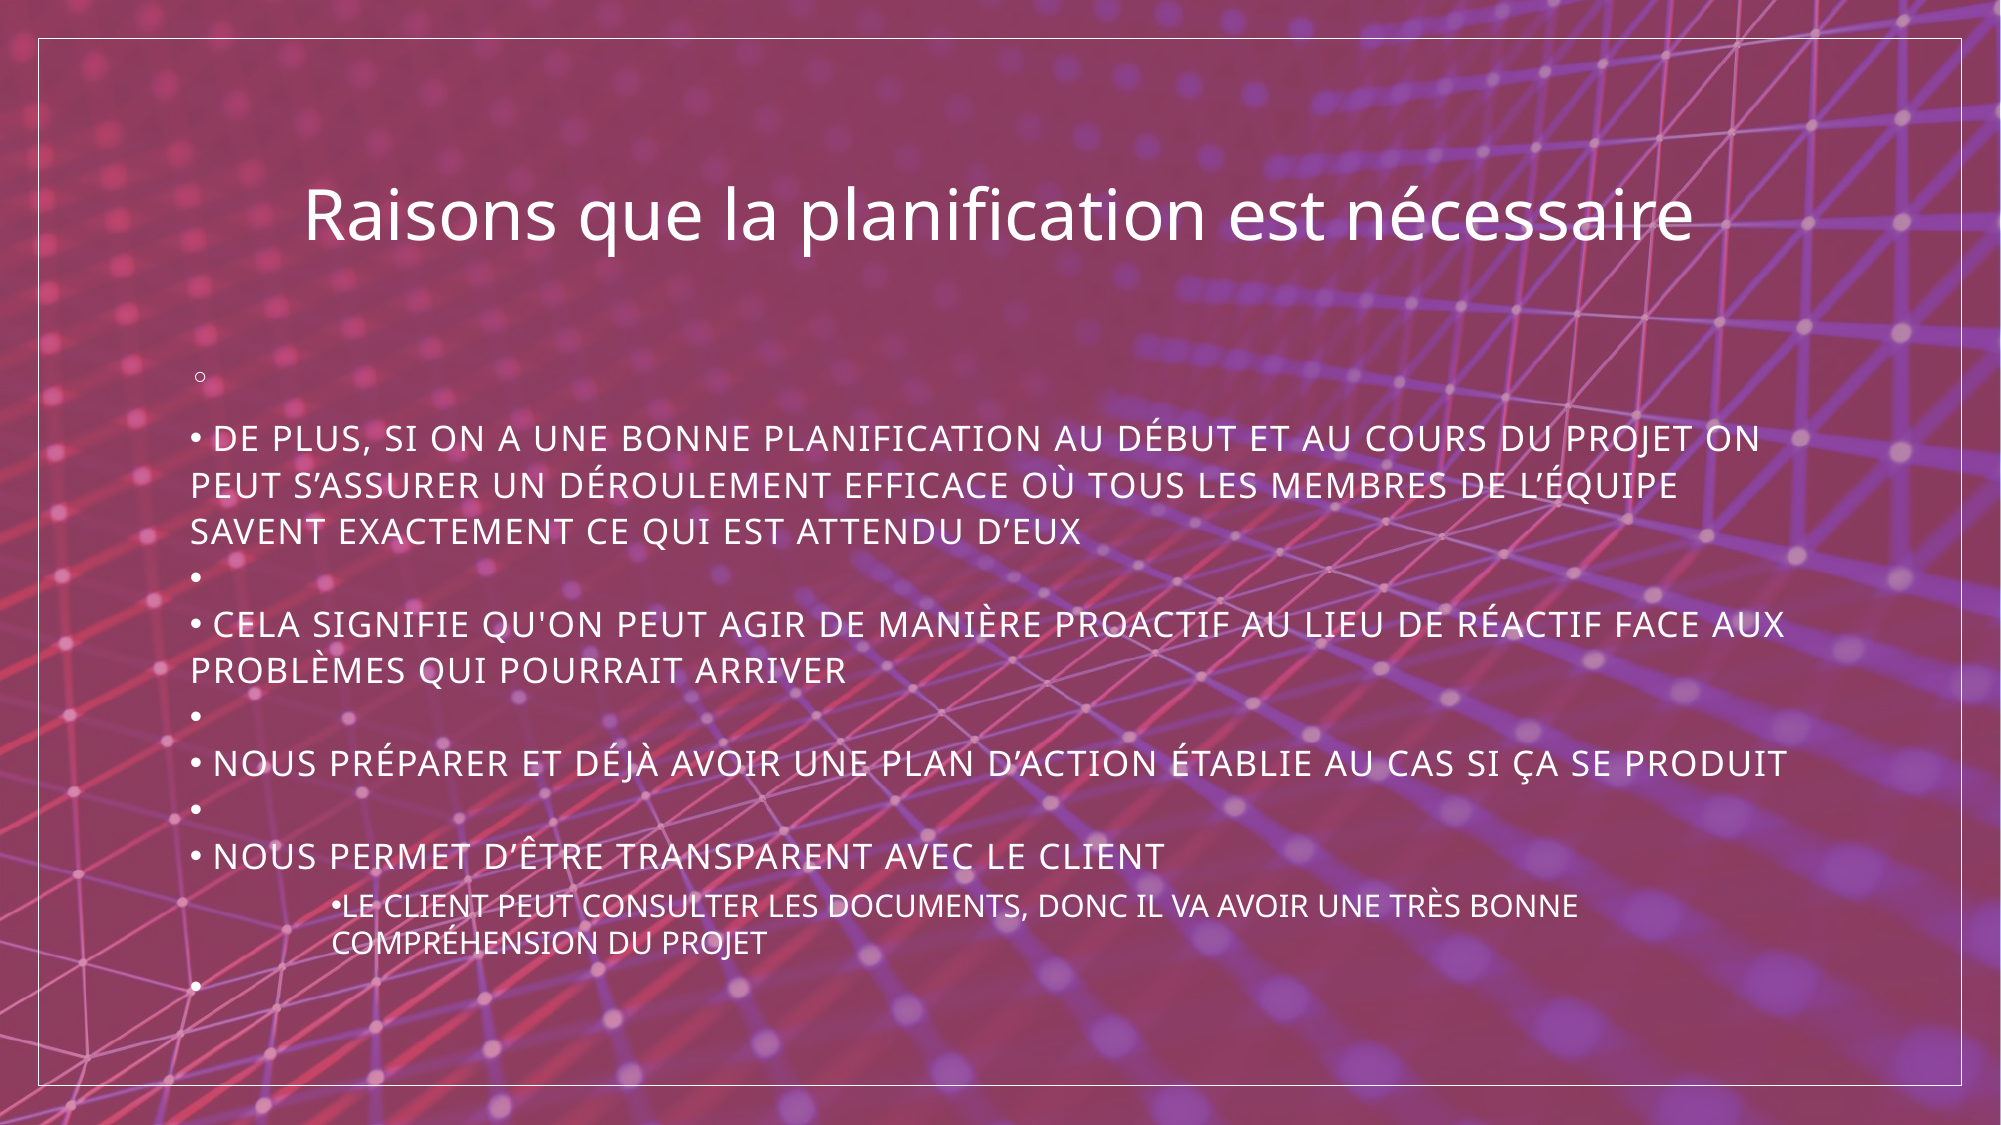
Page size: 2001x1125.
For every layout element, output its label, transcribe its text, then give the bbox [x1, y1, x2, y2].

picture [0, 0, 2000, 1125]
subtitle DE PLUS, SI ON A UNE BONNE PLANIFICATION AU DÉBUT ET AU COURS DU PROJET ON PEUT S’ASSURER UN DÉROULEMENT EFFICACE OÙ TOUS LES MEMBRES DE L’ÉQUIPE SAVENT EXACTEMENT CE QUI EST ATTENDU D’EUX CELA signifie QU'on peut AGIR DE manière PROACTIF AU LIEU DE RÉACTIF FACE AUX PROBLÈMES QUI pourrait ARRIVER NOUS PRÉPARER ET DÉJÀ AVOIR UNE PLAN D’ACTION ÉTABLIE au cas si ça se produit Nous permet d’être transparent avec le client le client peut consulter les documents, donc il va avoir une très bonne compréhension du projet [174, 345, 1825, 977]
title Raisons que la planification est nécessaire [174, 105, 1825, 331]
